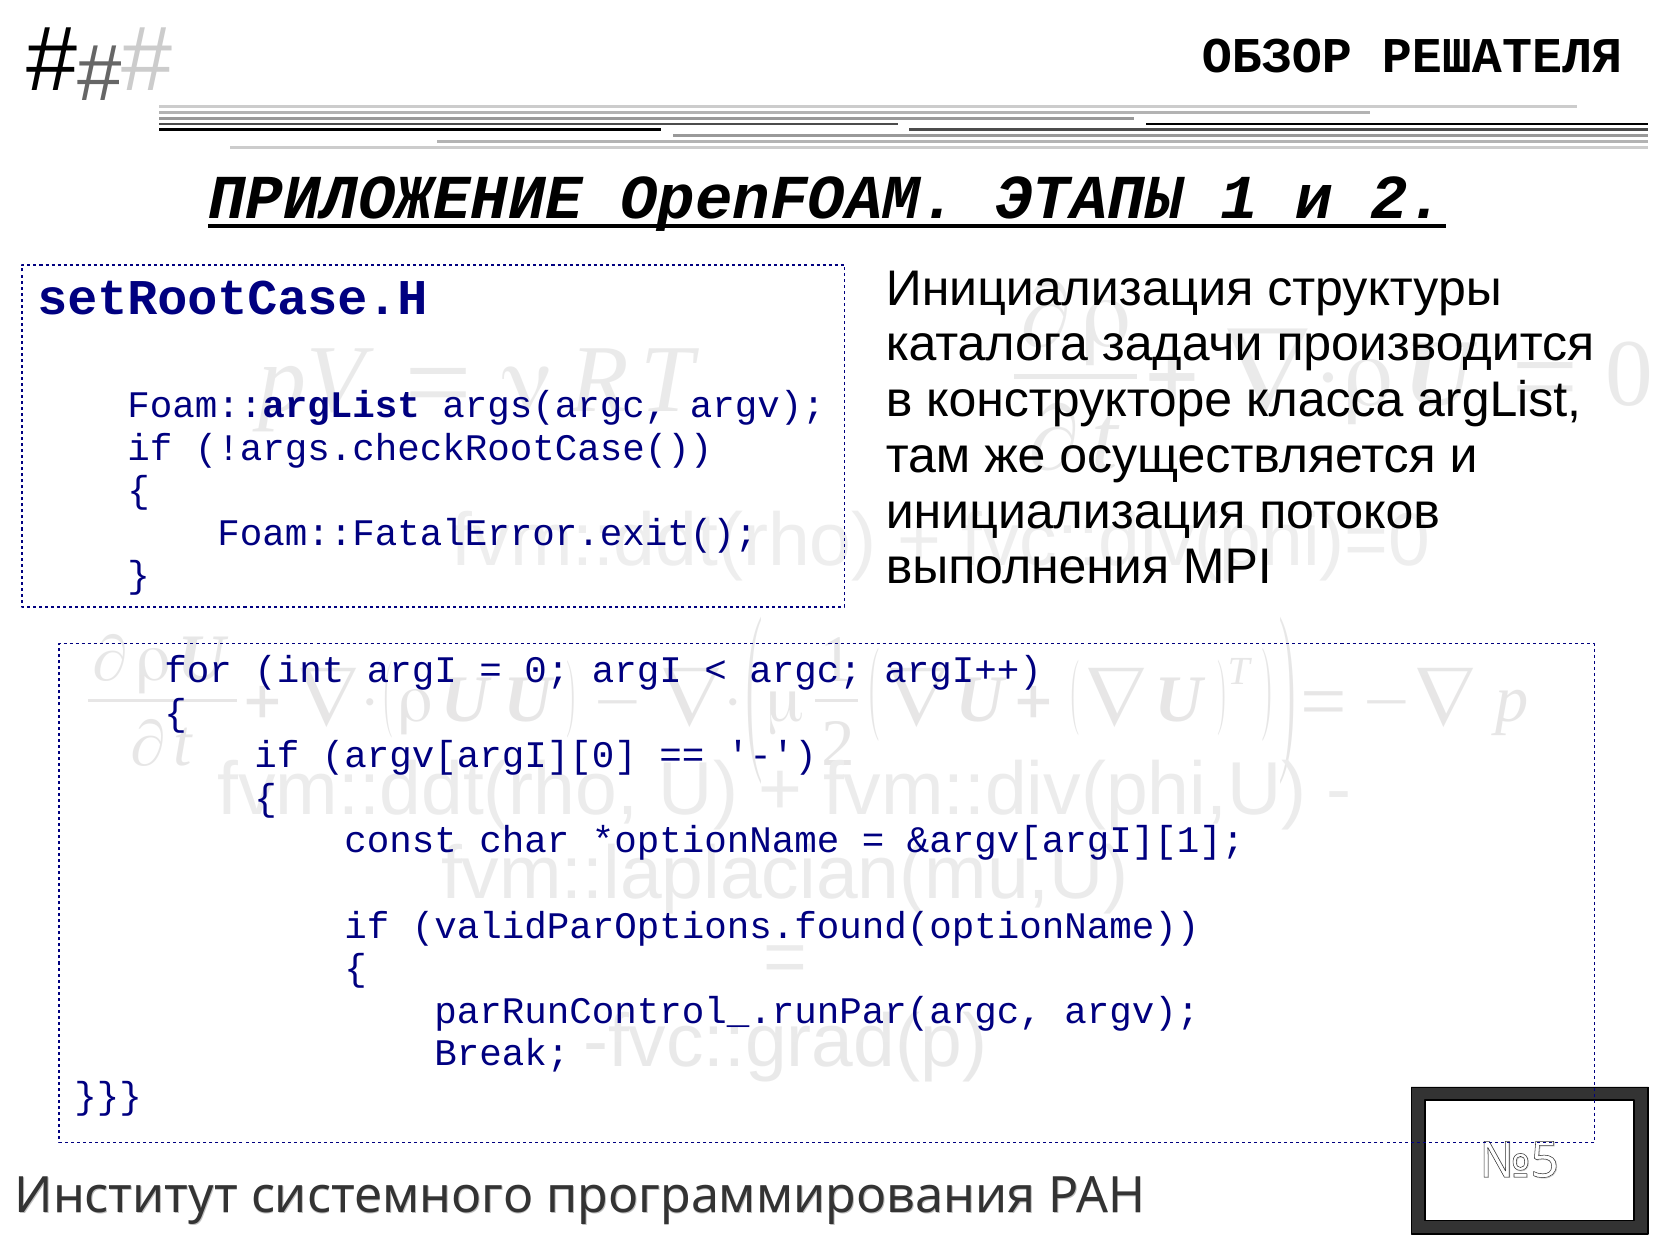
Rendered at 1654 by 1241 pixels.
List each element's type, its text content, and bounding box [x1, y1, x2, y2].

text_box for (int argI = 0; argI < argc; argI++) { if (argv[argI][0] == '-') { const char *optionName = &argv[argI][1]; if (validParOptions.found(optionName)) { parRunControl_.runPar(argc, argv); Break; }}} [59, 643, 1595, 1143]
title ПРИЛОЖЕНИЕ OpenFOAM. ЭТАПЫ 1 и 2. [0, 147, 1654, 257]
text_box setRootCase.H Foam::argList args(argc, argv); if (!args.checkRootCase()) { Foam::FatalError.exit(); } [21, 264, 845, 608]
text_box Инициализация структуры каталога задачи производится в конструкторе класса argList, там же осуществляется и инициализация потоков выполнения MPI [885, 259, 1625, 680]
